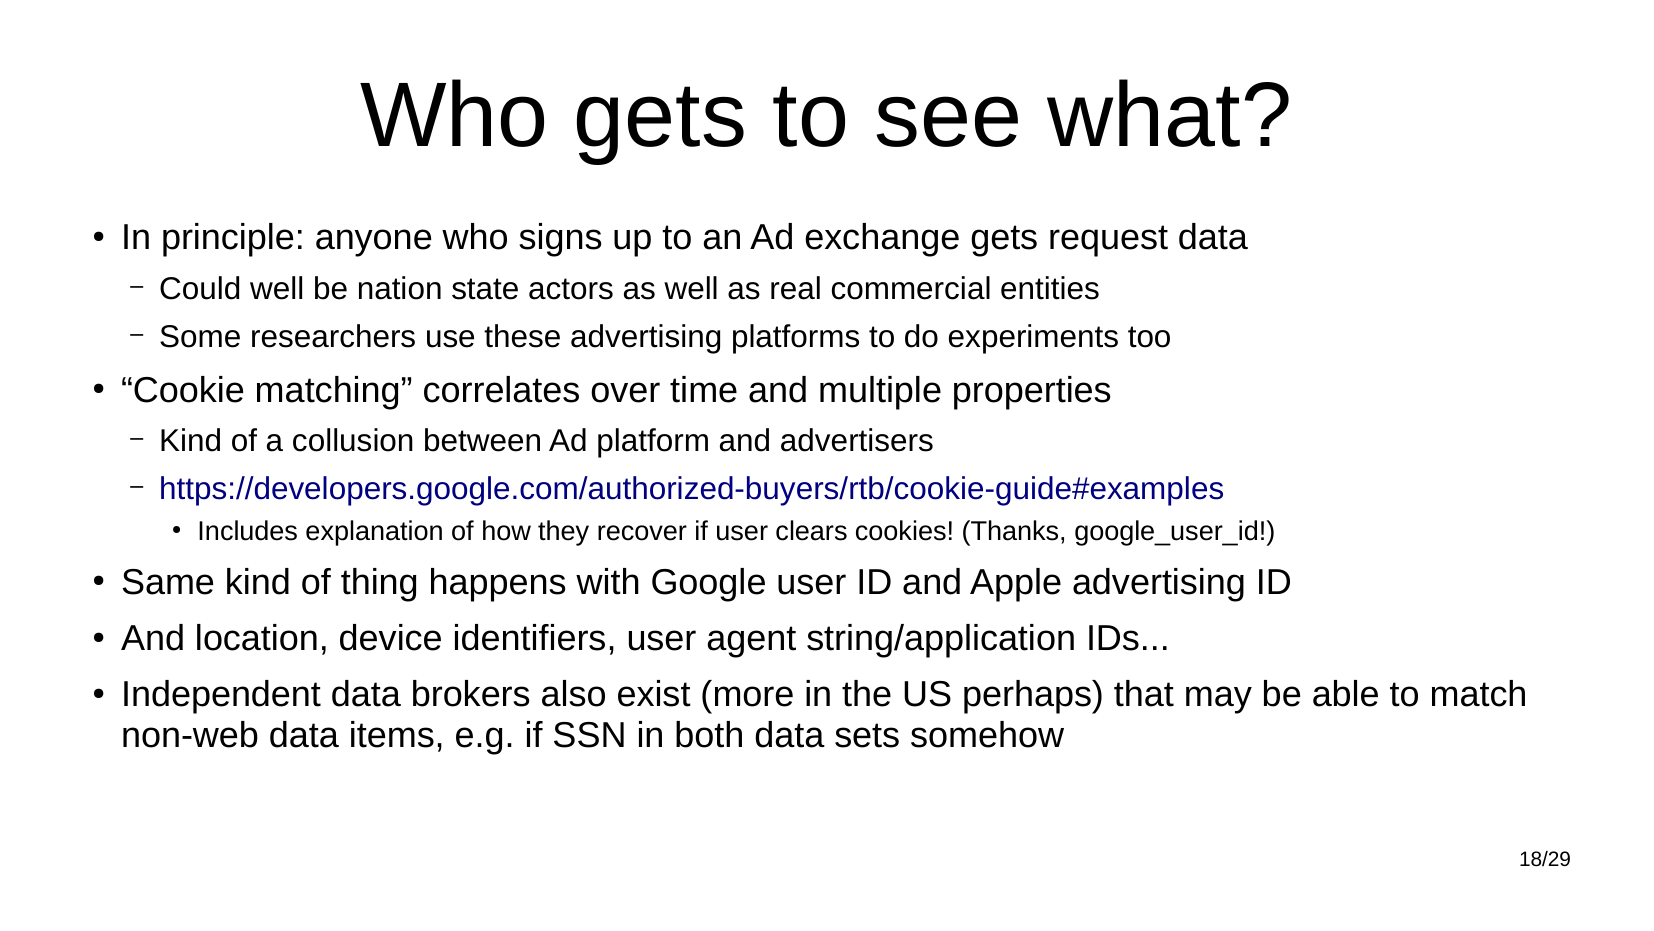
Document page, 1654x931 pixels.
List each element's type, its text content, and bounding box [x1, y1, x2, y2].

title Who gets to see what? [82, 37, 1571, 193]
list In principle: anyone who signs up to an Ad exchange gets request data Could well be nation state actors as well as real commercial entities Some researchers use these advertising platforms to do experiments too “Cookie matching” correlates over time and multiple properties Kind of a collusion between Ad platform and advertisers https://developers.google.com/authorized-buyers/rtb/cookie-guide#examples Includes explanation of how they recover if user clears cookies! (Thanks, google_user_id!) Same kind of thing happens with Google user ID and Apple advertising ID And location, device identifiers, user agent string/application IDs... Independent data brokers also exist (more in the US perhaps) that may be able to match non-web data items, e.g. if SSN in both data sets somehow [82, 217, 1571, 758]
